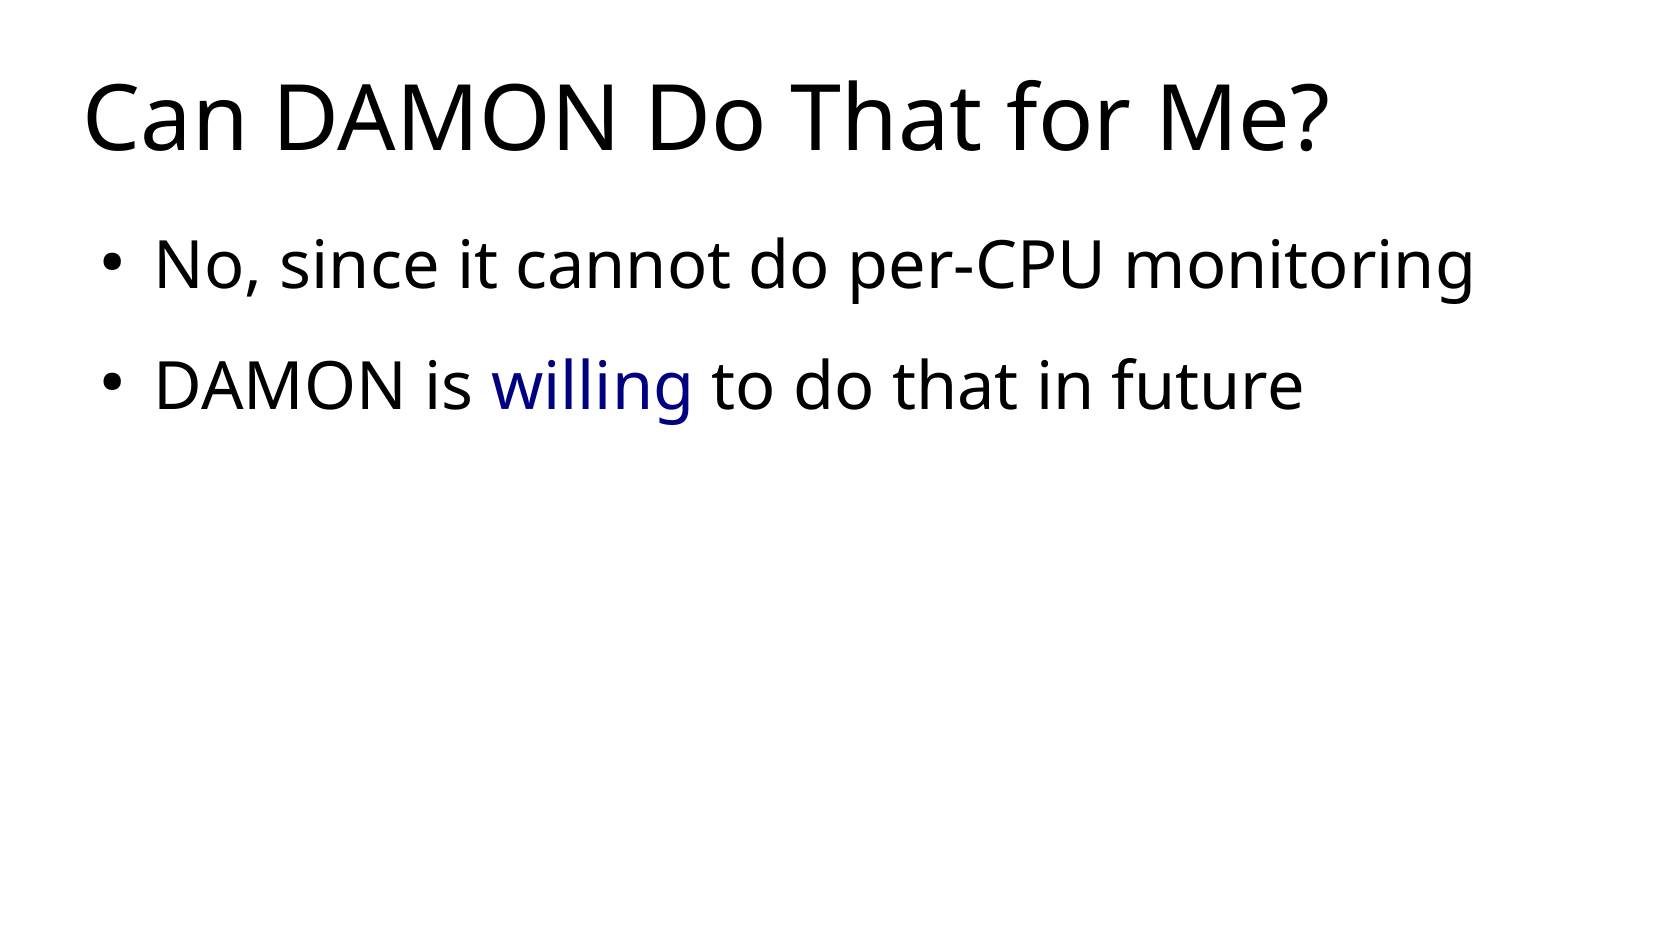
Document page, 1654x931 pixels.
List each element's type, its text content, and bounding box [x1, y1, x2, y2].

list No, since it cannot do per-CPU monitoring DAMON is willing to do that in future [82, 217, 1571, 758]
title Can DAMON Do That for Me? [82, 37, 1571, 193]
